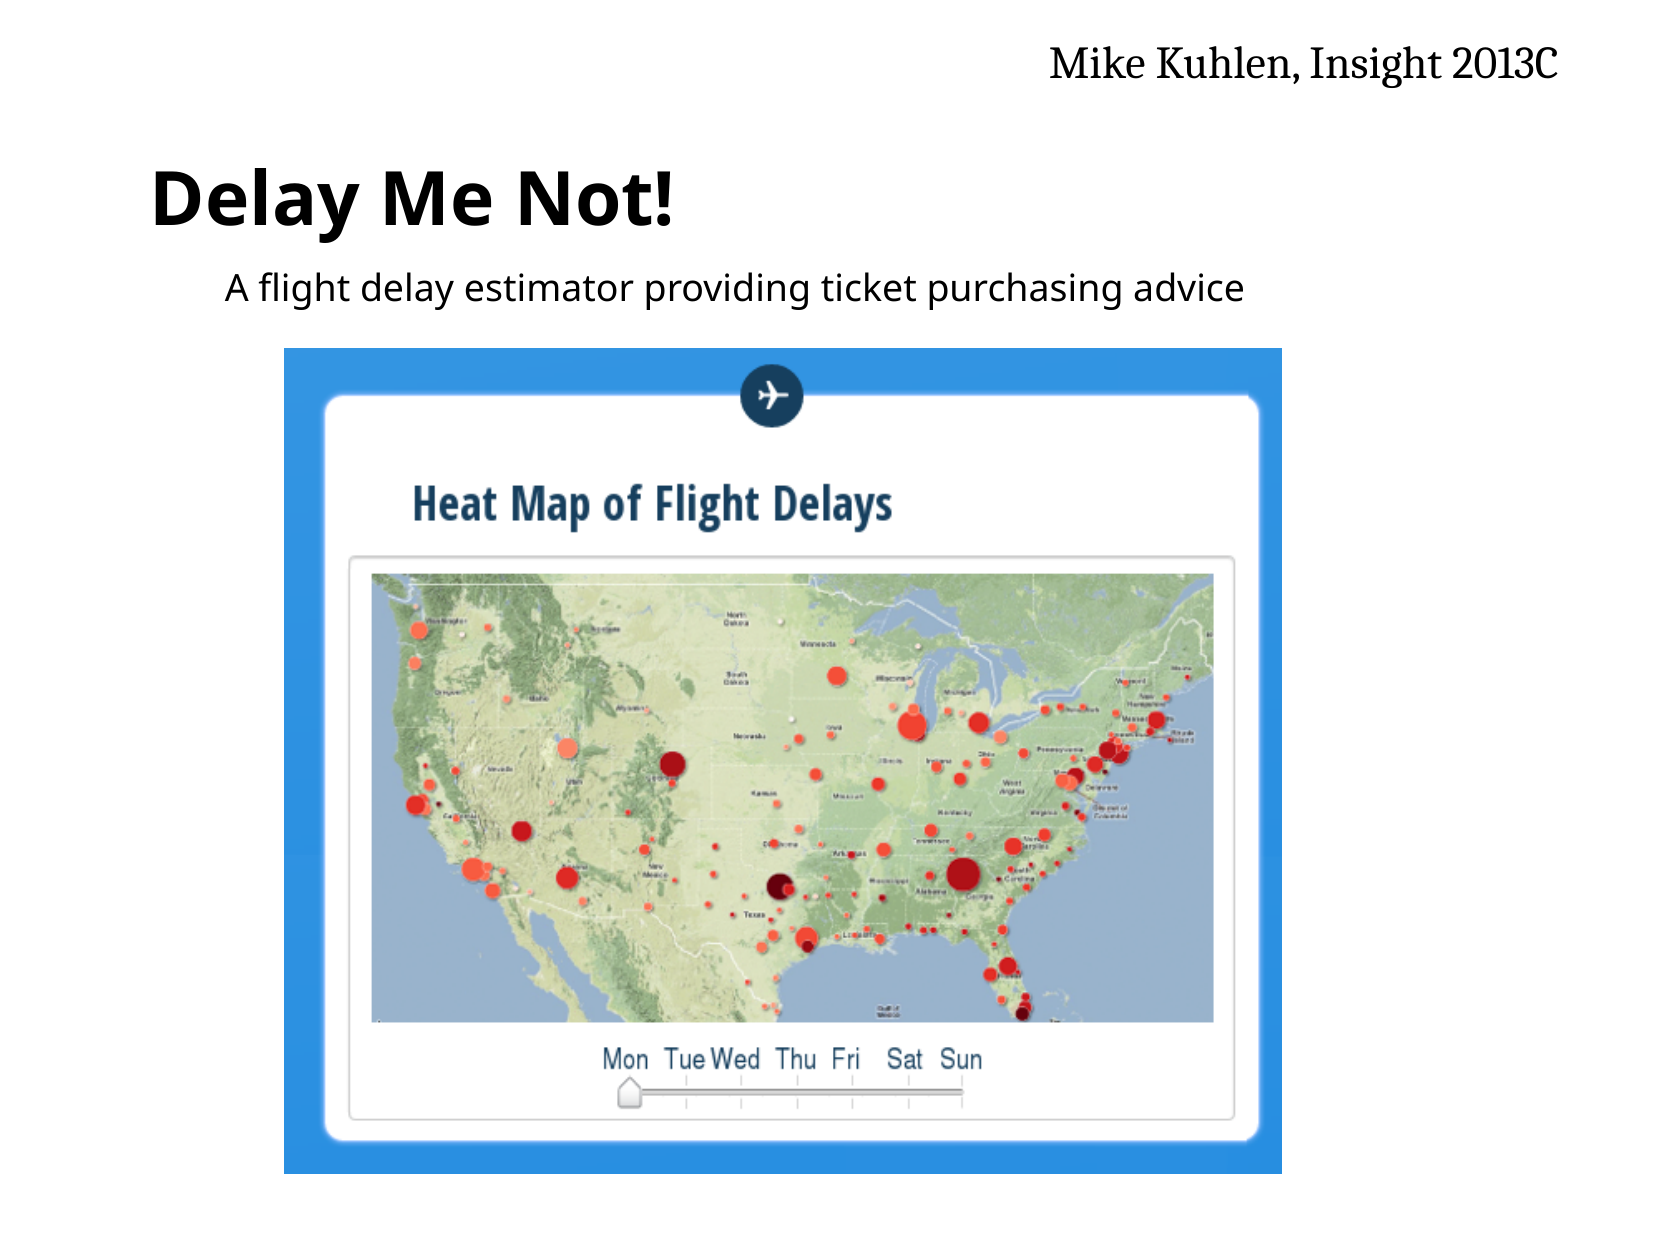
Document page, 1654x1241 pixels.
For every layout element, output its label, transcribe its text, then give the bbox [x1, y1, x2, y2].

text_box Delay Me Not! A flight delay estimator providing ticket purchasing advice [135, 137, 1546, 303]
picture [284, 348, 1282, 1174]
text_box Mike Kuhlen, Insight 2013C [1034, 30, 1620, 91]
